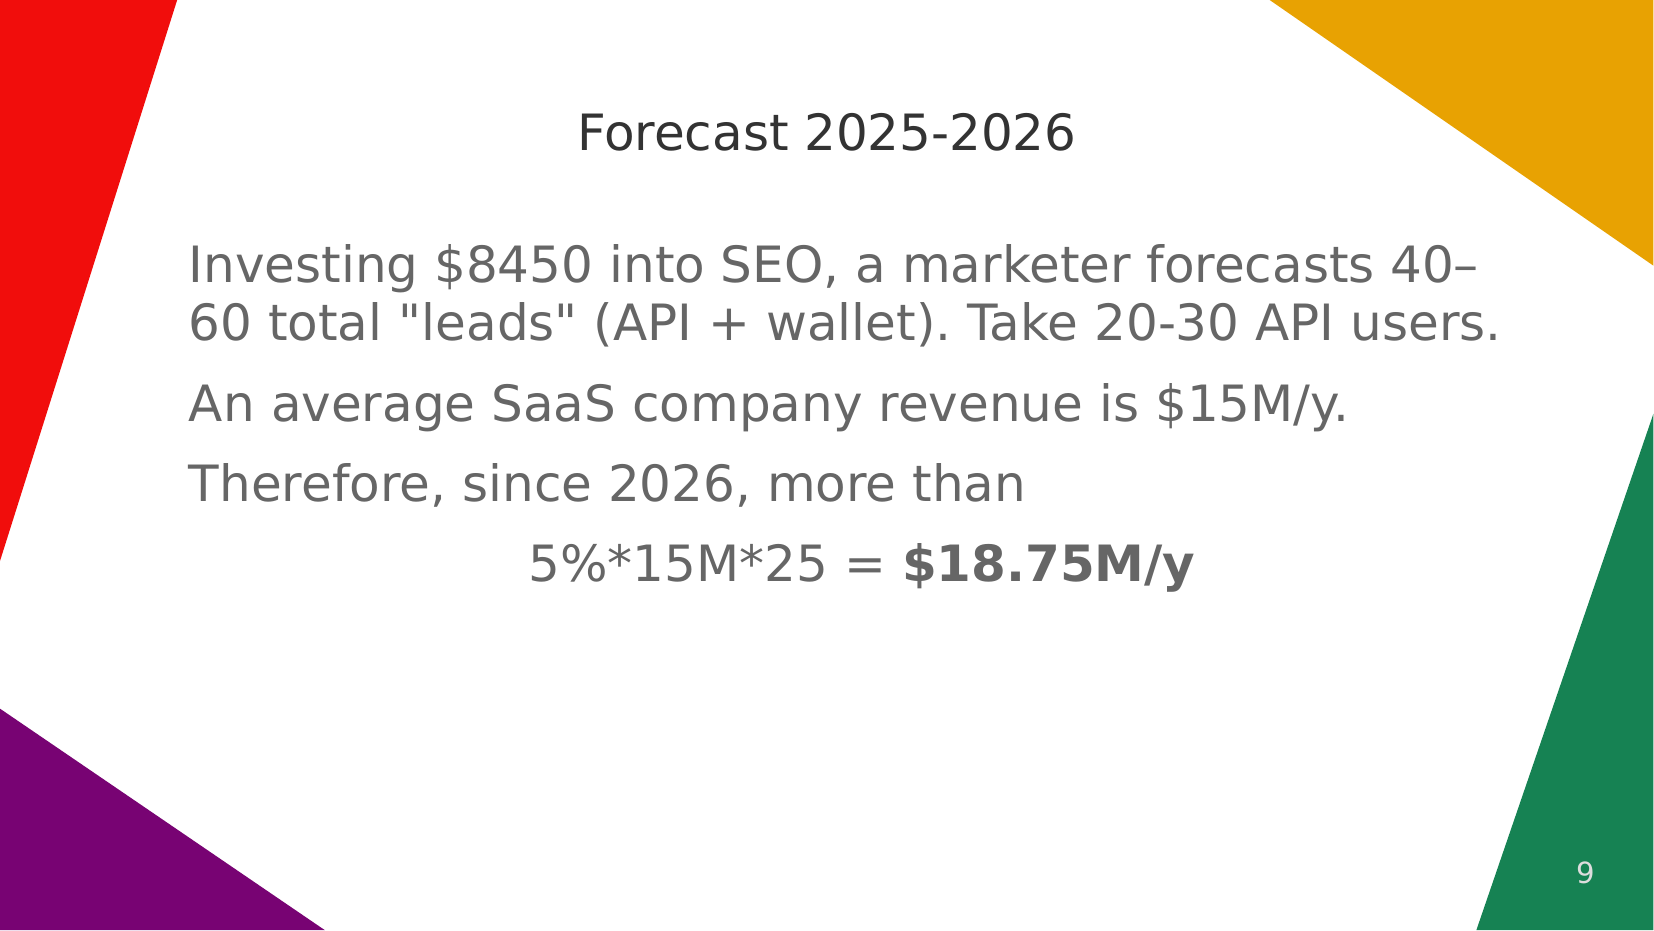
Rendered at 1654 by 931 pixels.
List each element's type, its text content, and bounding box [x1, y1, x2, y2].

list Investing $8450 into SEO, a marketer forecasts 40–60 total "leads" (API + wallet). Take 20-30 API users. An average SaaS company revenue is $15M/y. Therefore, since 2026, more than 5%*15M*25 = $18.75M/y [118, 236, 1536, 827]
title Forecast 2025-2026 [118, 59, 1536, 207]
